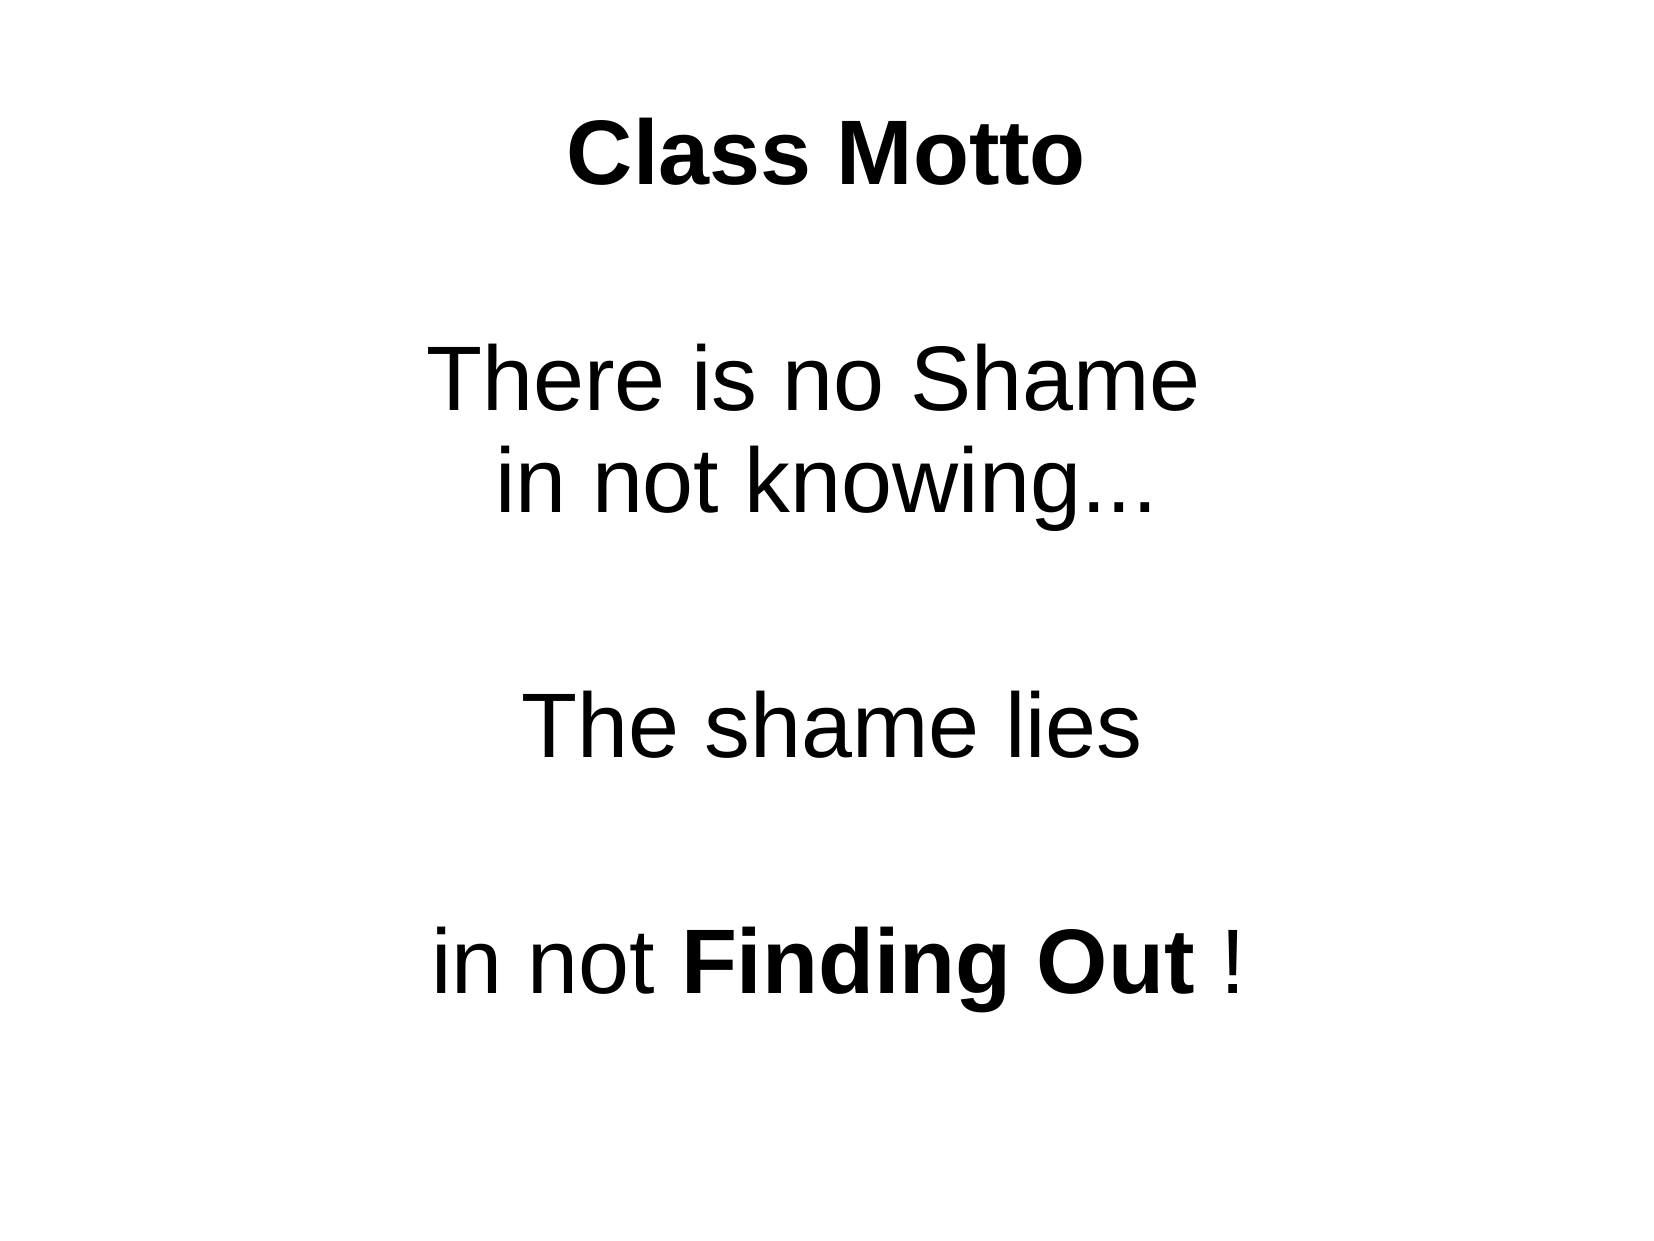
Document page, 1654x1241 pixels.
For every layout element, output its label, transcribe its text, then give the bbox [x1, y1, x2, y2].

title Class Motto [82, 49, 1571, 257]
text_box The shame lies [88, 592, 1577, 858]
subtitle There is no Shame in not knowing... [82, 297, 1571, 563]
text_box in not Finding Out ! [94, 829, 1583, 1094]
